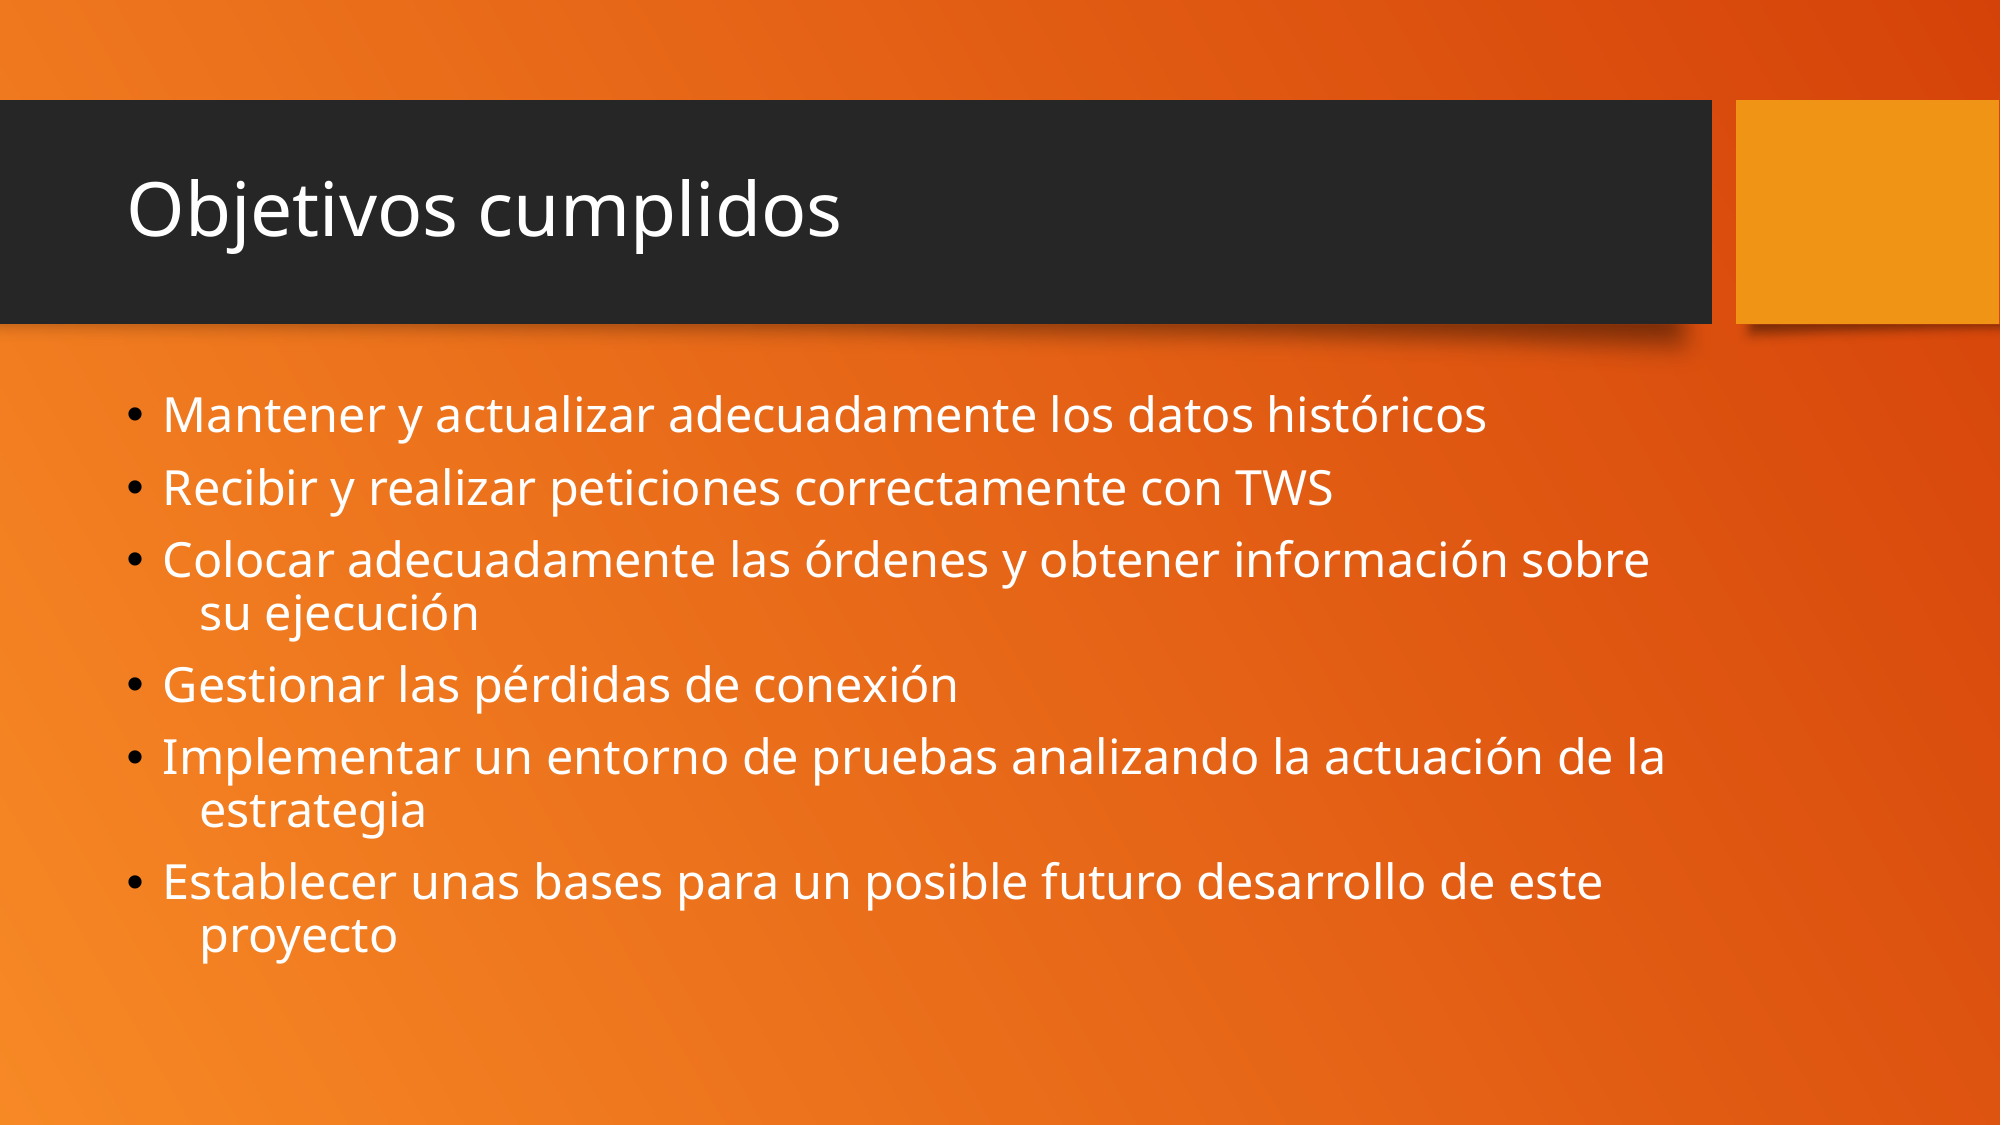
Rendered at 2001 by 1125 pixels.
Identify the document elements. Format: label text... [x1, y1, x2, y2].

title Objetivos cumplidos [111, 123, 1689, 301]
list Mantener y actualizar adecuadamente los datos históricos Recibir y realizar peticiones correctamente con TWS Colocar adecuadamente las órdenes y obtener información sobre su ejecución Gestionar las pérdidas de conexión Implementar un entorno de pruebas analizando la actuación de la estrategia Establecer unas bases para un posible futuro desarrollo de este proyecto [111, 383, 1689, 974]
